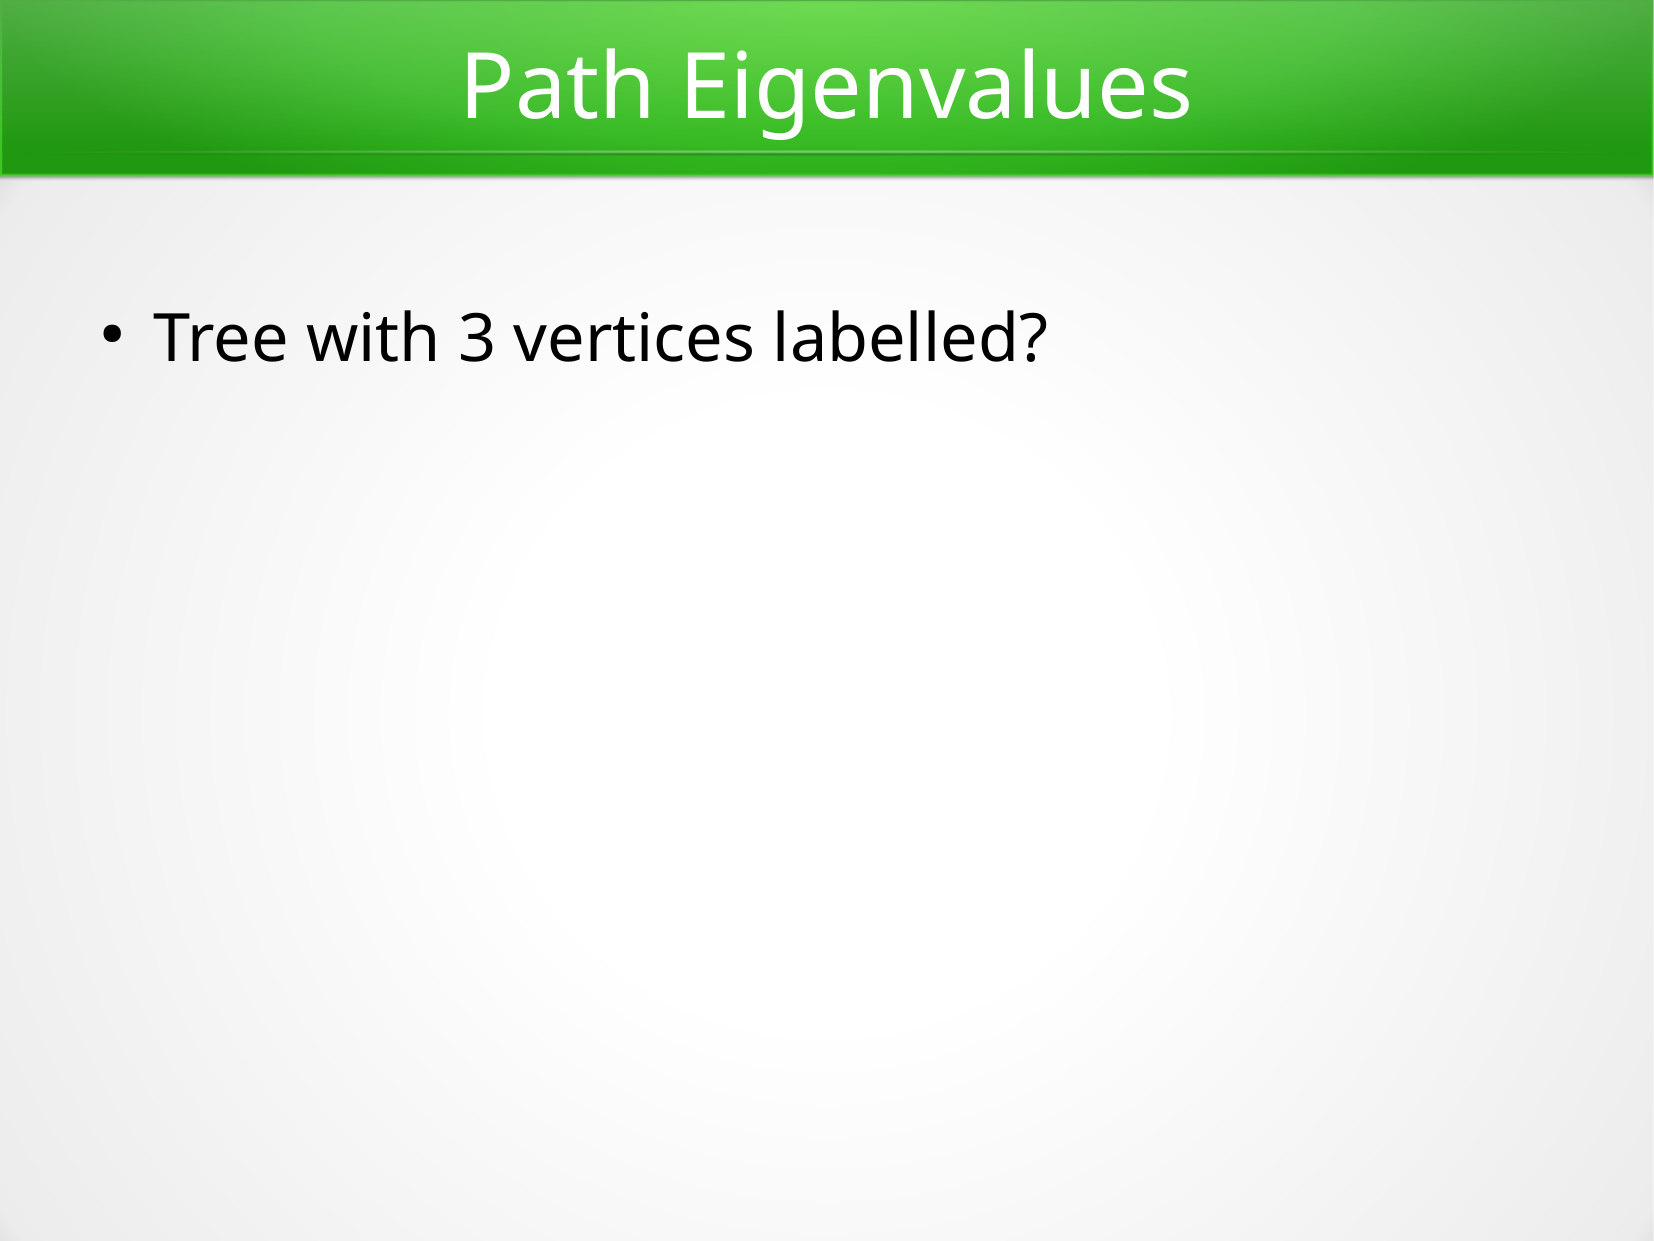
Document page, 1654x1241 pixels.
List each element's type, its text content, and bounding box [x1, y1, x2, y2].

title Path Eigenvalues [82, 11, 1571, 154]
list Tree with 3 vertices labelled? [82, 290, 1571, 1010]
picture [0, 0, 1654, 1241]
